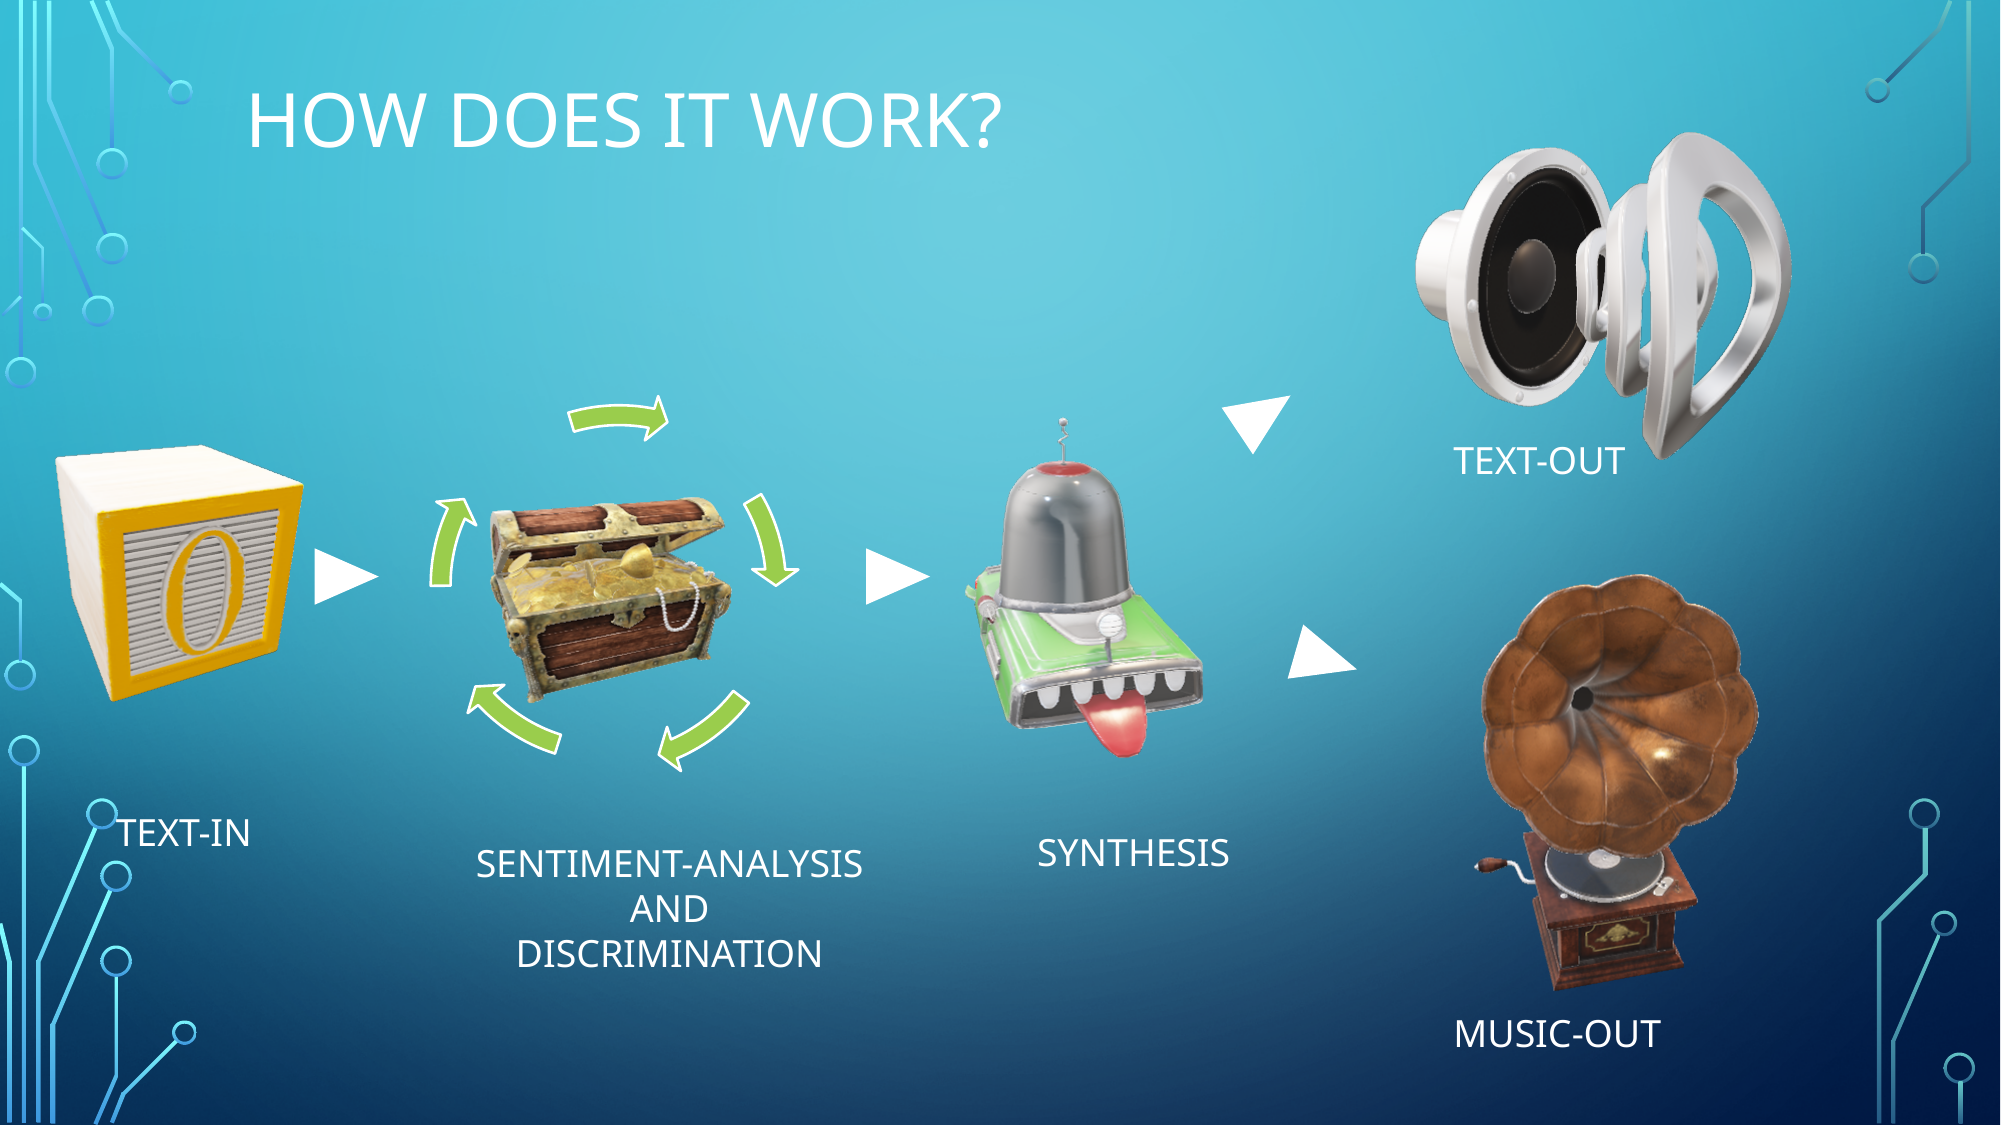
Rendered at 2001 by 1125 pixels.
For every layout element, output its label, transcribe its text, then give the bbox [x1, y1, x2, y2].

text_box [744, 494, 799, 586]
text_box TEXT-OUT [1438, 429, 1618, 491]
picture [1366, 99, 1797, 467]
picture [1263, 609, 1389, 711]
text_box [467, 686, 561, 754]
text_box [568, 396, 668, 441]
text_box MUSIC-OUT [1438, 1002, 1653, 1063]
text_box SENTIMENT-ANALYSIS AND DISCRIMINATION [487, 832, 852, 984]
picture [482, 461, 733, 705]
picture [1419, 518, 1763, 997]
text_box [430, 499, 477, 586]
title How does it work? [229, 2, 1855, 245]
text_box SYNTHESIS [1022, 821, 1220, 883]
picture [844, 340, 1330, 764]
text_box TEXT-IN [100, 801, 246, 863]
text_box [658, 690, 750, 772]
picture [23, 401, 401, 705]
